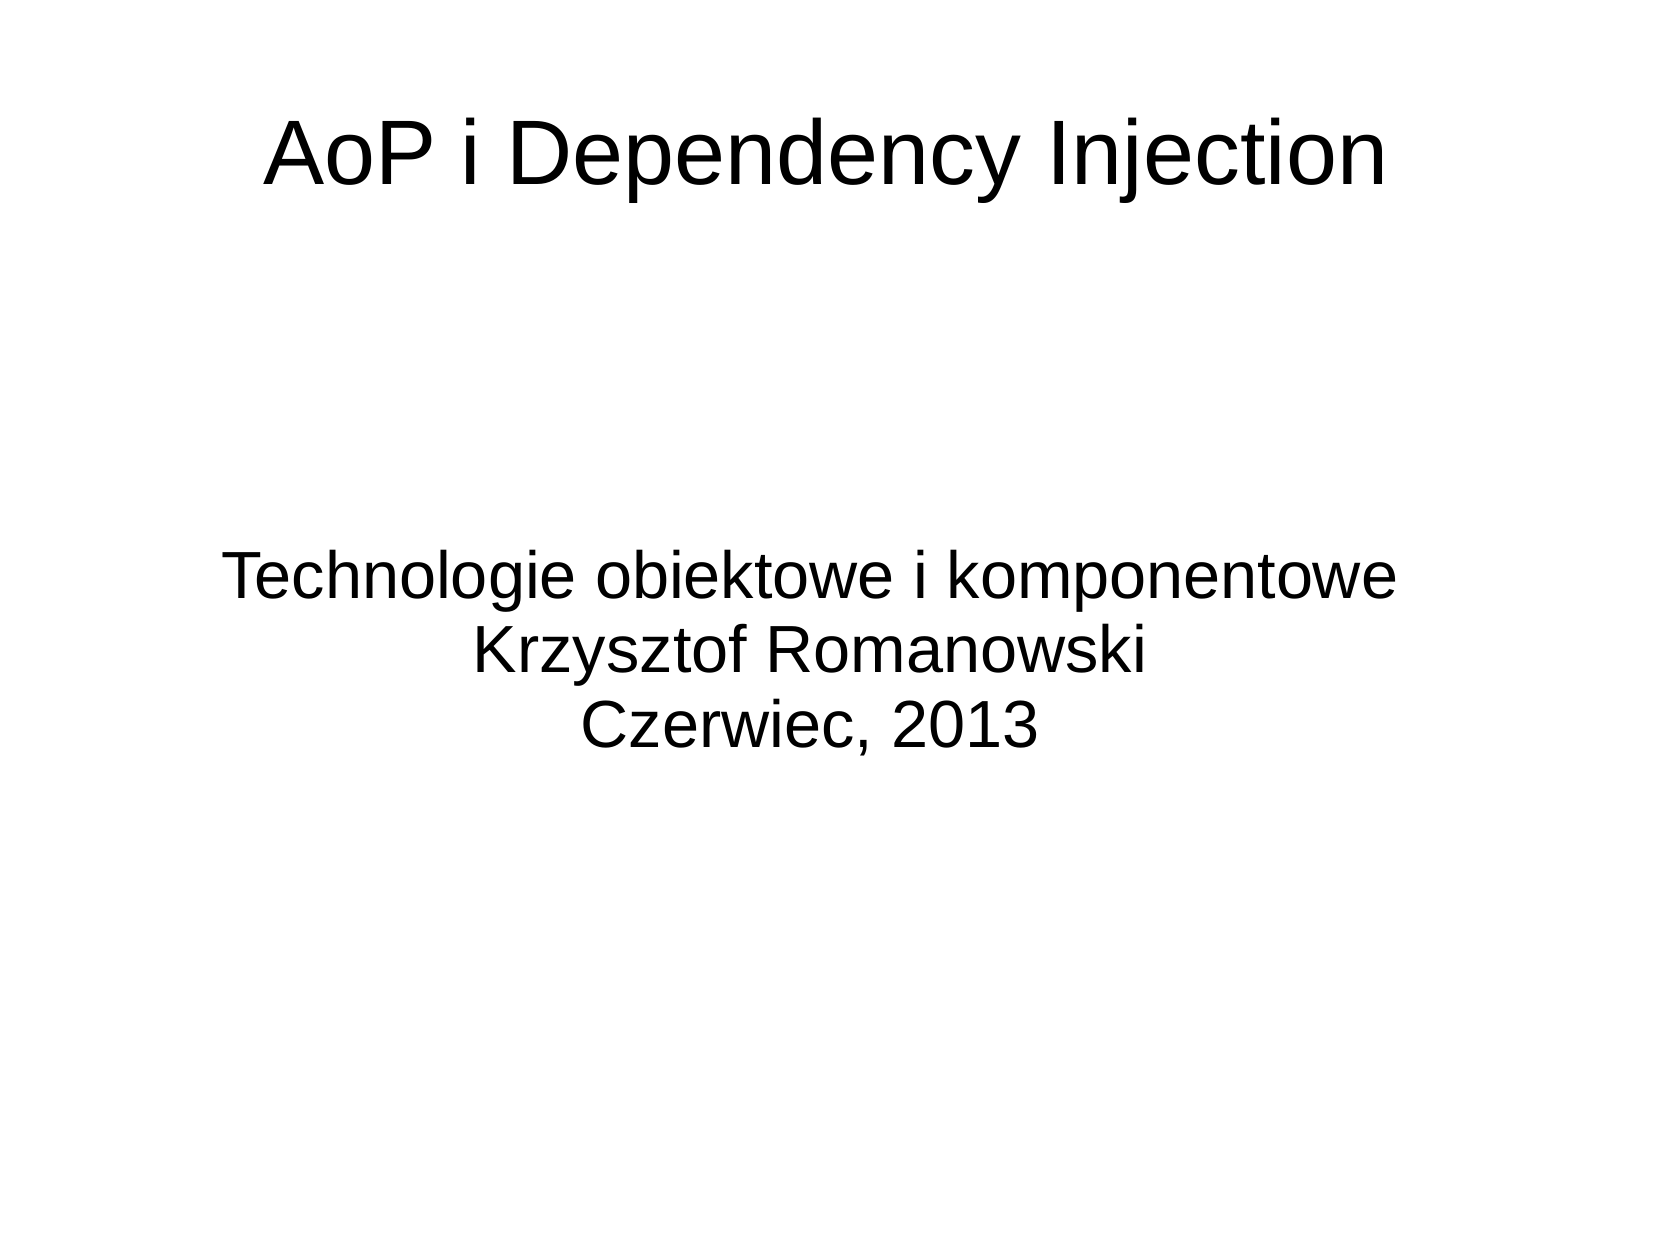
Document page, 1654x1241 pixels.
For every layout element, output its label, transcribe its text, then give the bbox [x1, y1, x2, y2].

title AoP i Dependency Injection [82, 49, 1571, 257]
subtitle Technologie obiektowe i komponentowe Krzysztof Romanowski Czerwiec, 2013 [82, 290, 1538, 1010]
